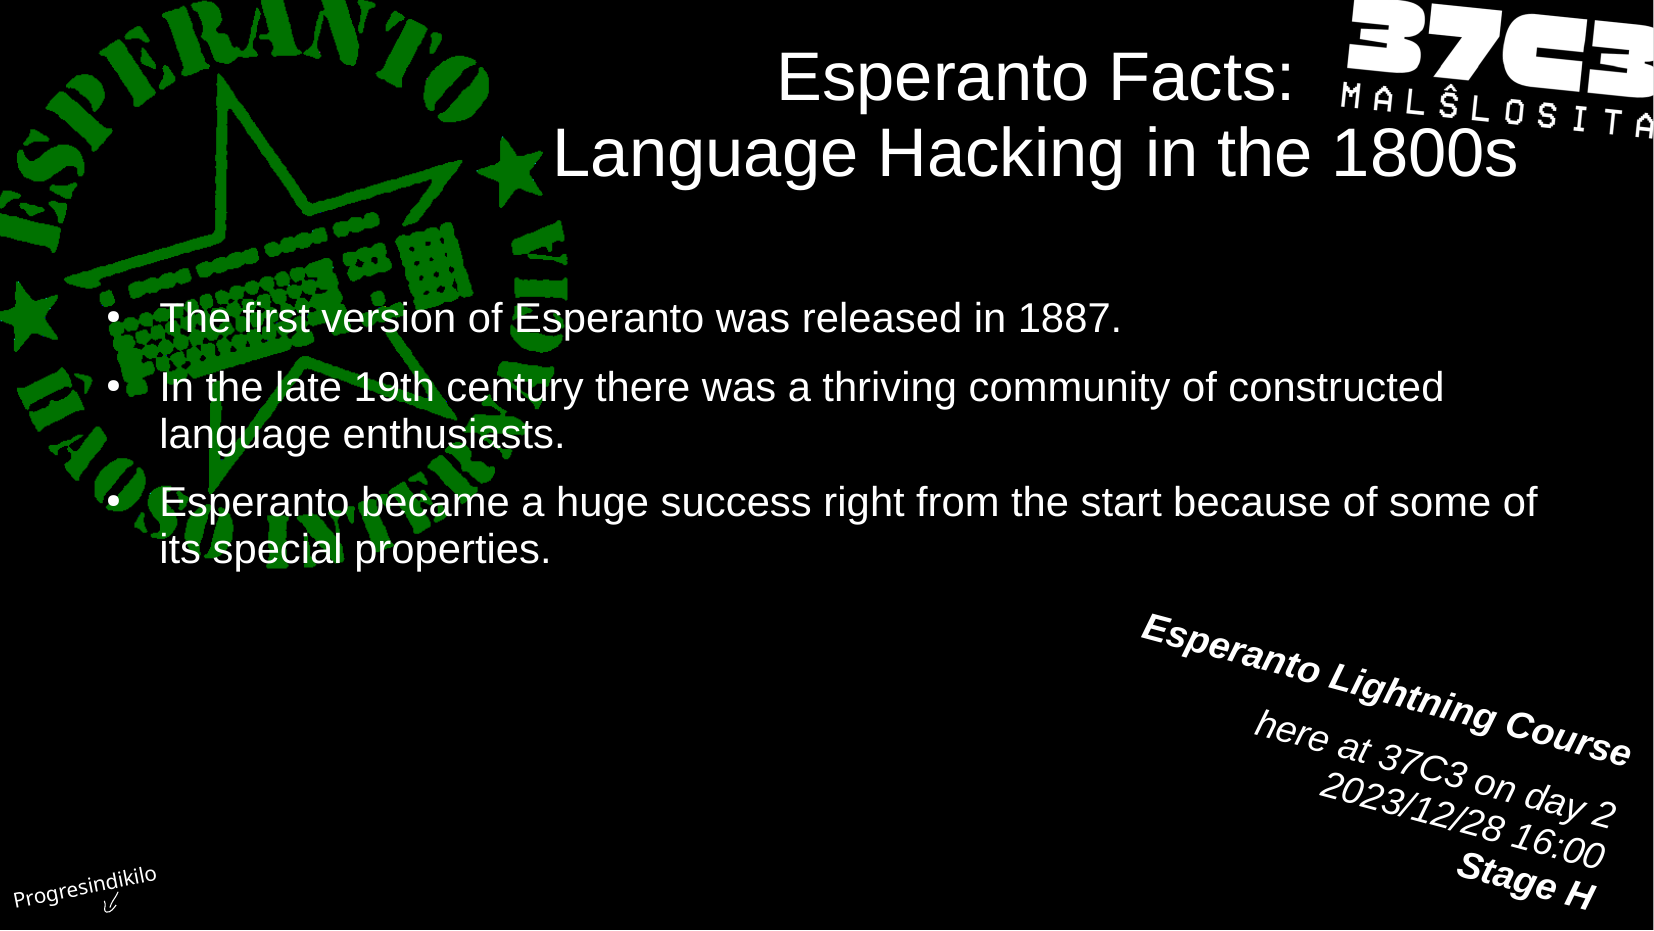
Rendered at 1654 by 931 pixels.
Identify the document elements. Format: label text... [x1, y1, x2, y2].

list The first version of Esperanto was released in 1887. In the late 19th century there was a thriving community of constructed language enthusiasts. Esperanto became a huge success right from the start because of some of its special properties. [88, 295, 1571, 886]
picture [0, 0, 591, 591]
picture [1349, 0, 1654, 139]
title Esperanto Facts: Language Hacking in the 1800s [501, 37, 1571, 193]
list Esperanto Lightning Course here at 37C3 on day 2 2023/12/28 16:00 Stage H [868, 552, 1637, 931]
